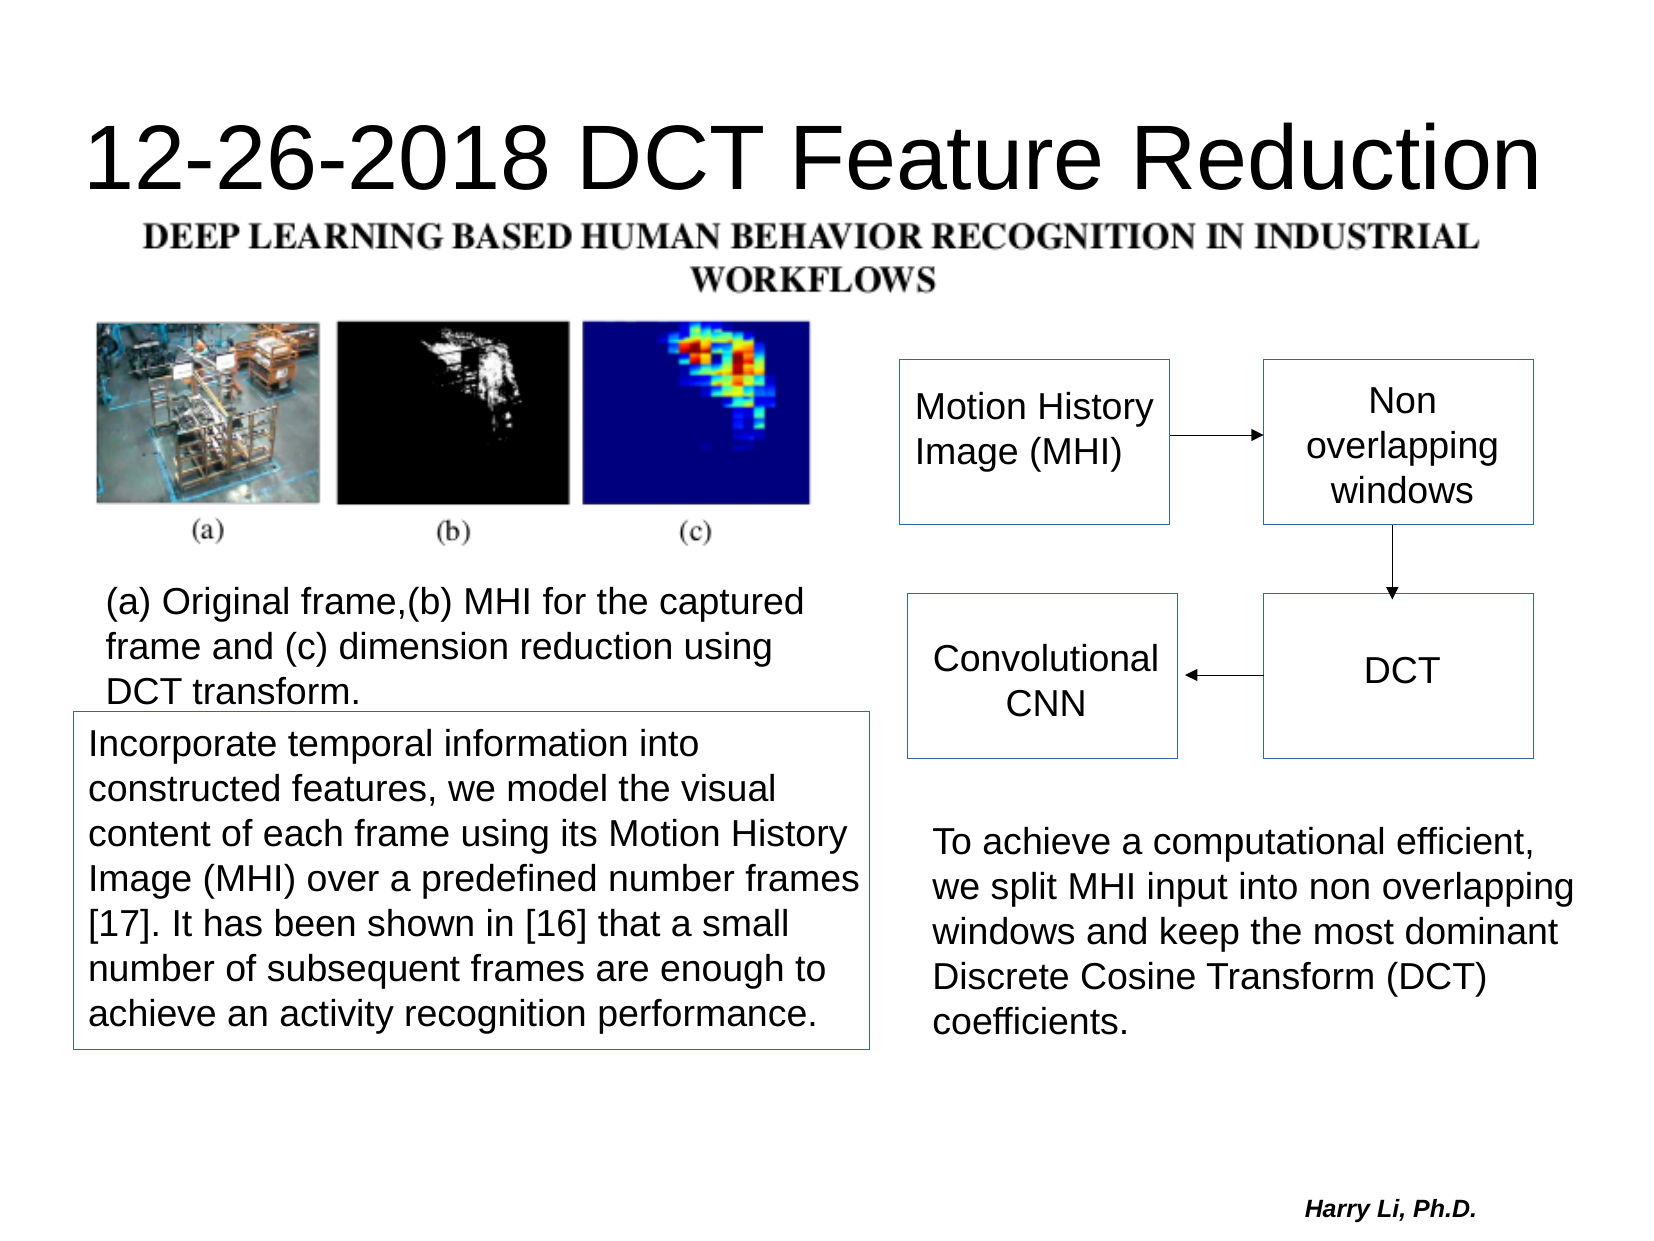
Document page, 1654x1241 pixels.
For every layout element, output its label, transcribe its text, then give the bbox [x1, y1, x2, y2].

text_box To achieve a computational efficient, we split MHI input into non overlapping windows and keep the most dominant Discrete Cosine Transform (DCT) coefficients. [917, 809, 1608, 1035]
text_box (a) Original frame,(b) MHI for the captured frame and (c) dimension reduction using DCT transform. [90, 569, 846, 711]
text_box ConvolutionalCNN [1178, 626, 1185, 725]
picture [90, 315, 815, 555]
picture [136, 209, 1485, 303]
text_box Non overlapping windows [1264, 369, 1533, 510]
text_box Non overlapping windows [1534, 369, 1542, 510]
text_box DCT [1534, 638, 1542, 695]
text_box Harry Li, Ph.D. [1289, 1185, 1620, 1228]
text_box Incorporate temporal information into constructed features, we model the visual content of each frame using its Motion History Image (MHI) over a predefined number frames [17]. It has been shown in [16] that a small number of subsequent frames are enough to achieve an activity recognition performance. [74, 712, 869, 1020]
text_box DCT [1264, 638, 1533, 695]
text_box Motion History Image (MHI) [900, 375, 1169, 474]
text_box 12-26-2018 DCT Feature Reduction [82, 49, 1571, 257]
text_box ConvolutionalCNN [908, 626, 1177, 725]
